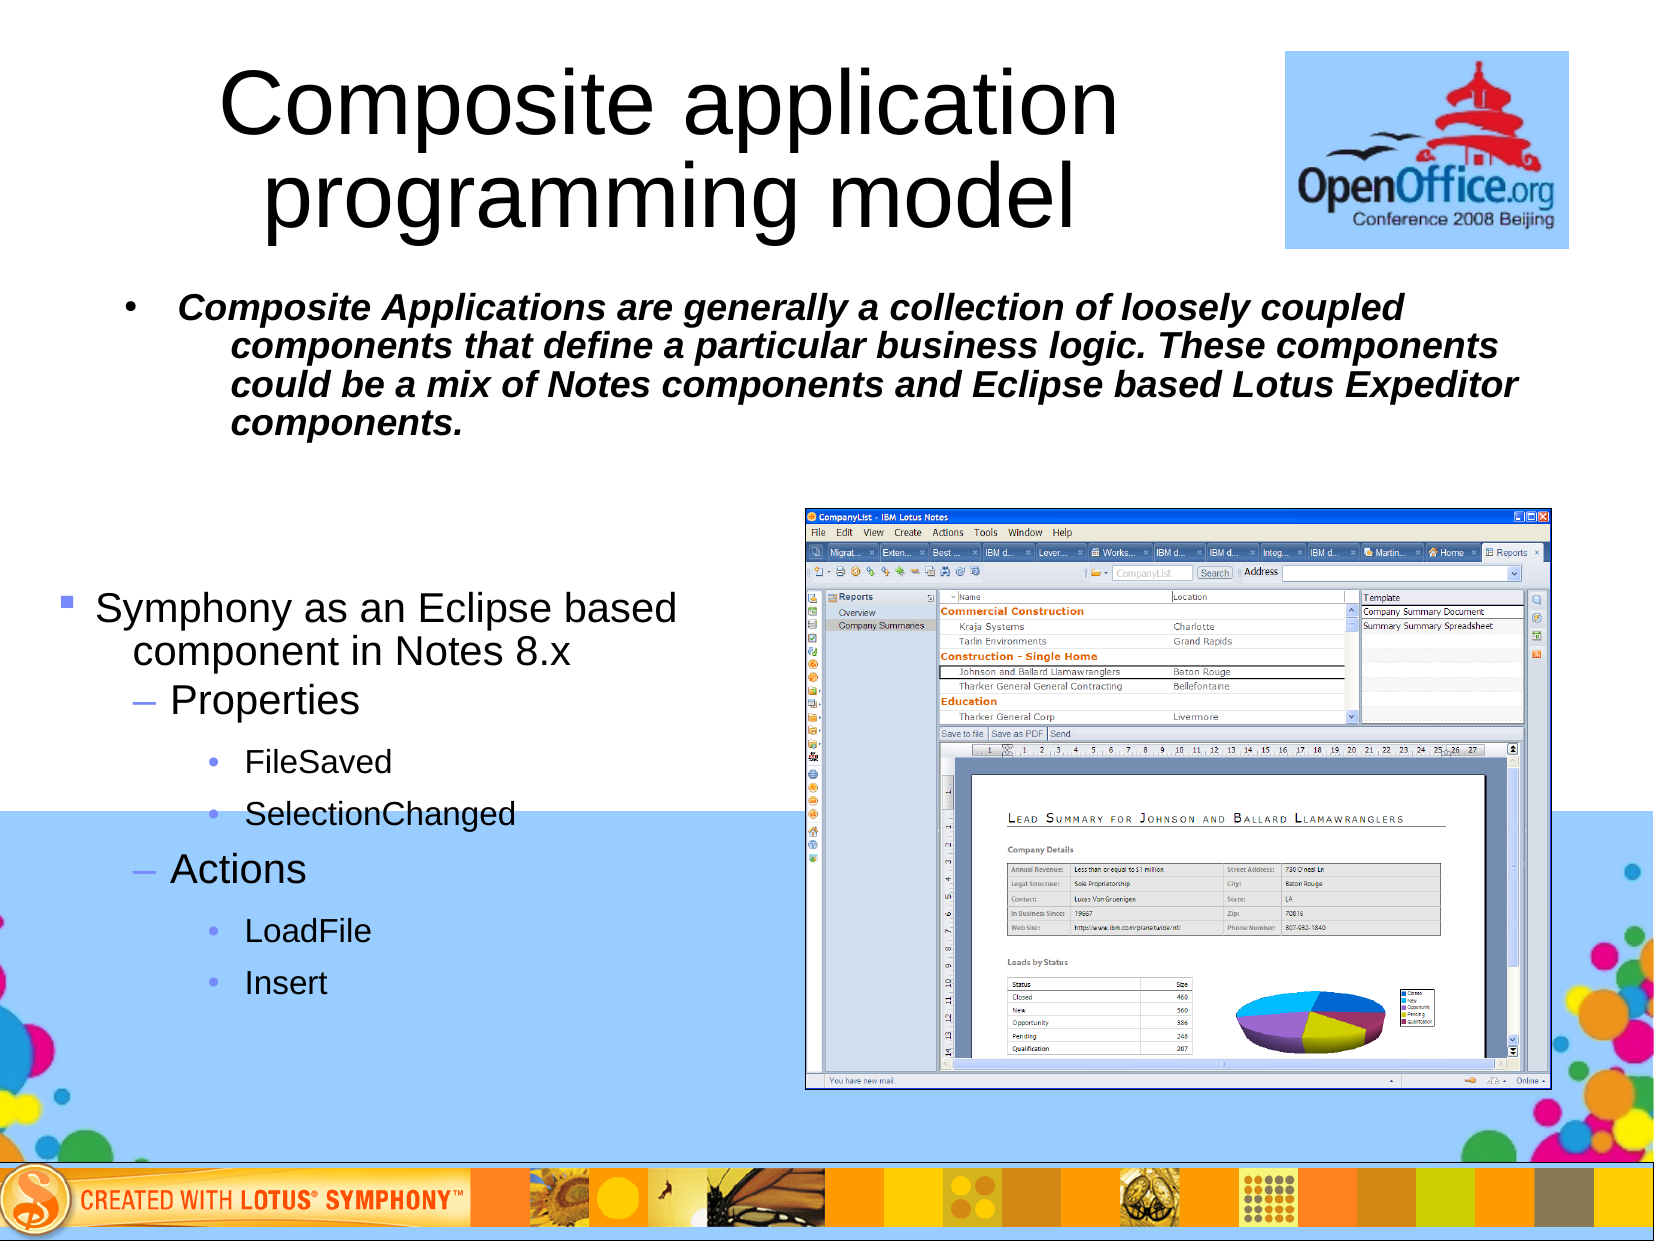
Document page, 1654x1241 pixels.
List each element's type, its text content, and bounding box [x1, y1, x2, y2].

list Symphony as an Eclipse based component in Notes 8.x Properties FileSaved SelectionChanged Actions LoadFile Insert [57, 588, 801, 1068]
picture [1285, 51, 1569, 250]
picture [0, 1163, 1653, 1240]
picture [0, 508, 1654, 1162]
title Composite application programming model [82, 49, 1258, 257]
list Composite Applications are generally a collection of loosely coupled components that define a particular business logic. These components could be a mix of Notes components and Eclipse based Lotus Expeditor components. [88, 290, 1577, 437]
